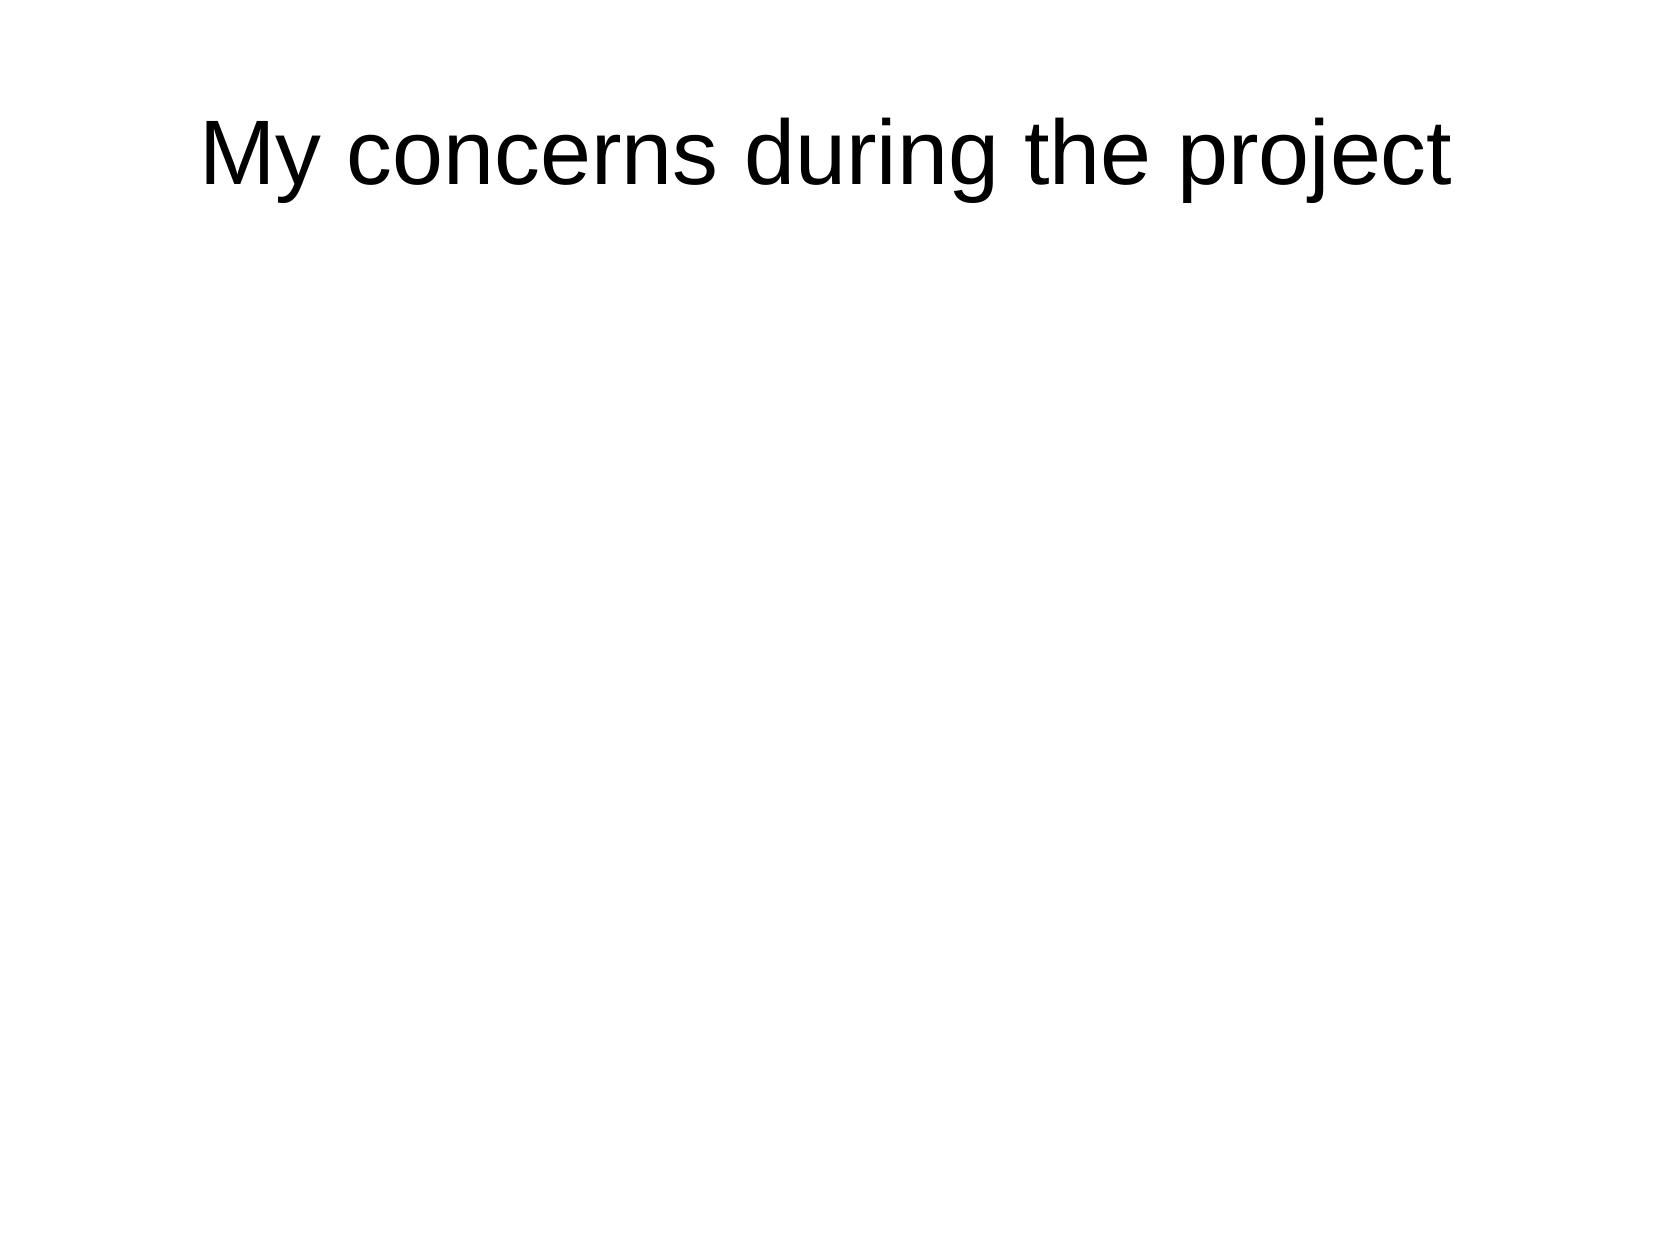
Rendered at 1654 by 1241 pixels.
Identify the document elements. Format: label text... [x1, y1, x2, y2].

title My concerns during the project [82, 49, 1571, 257]
